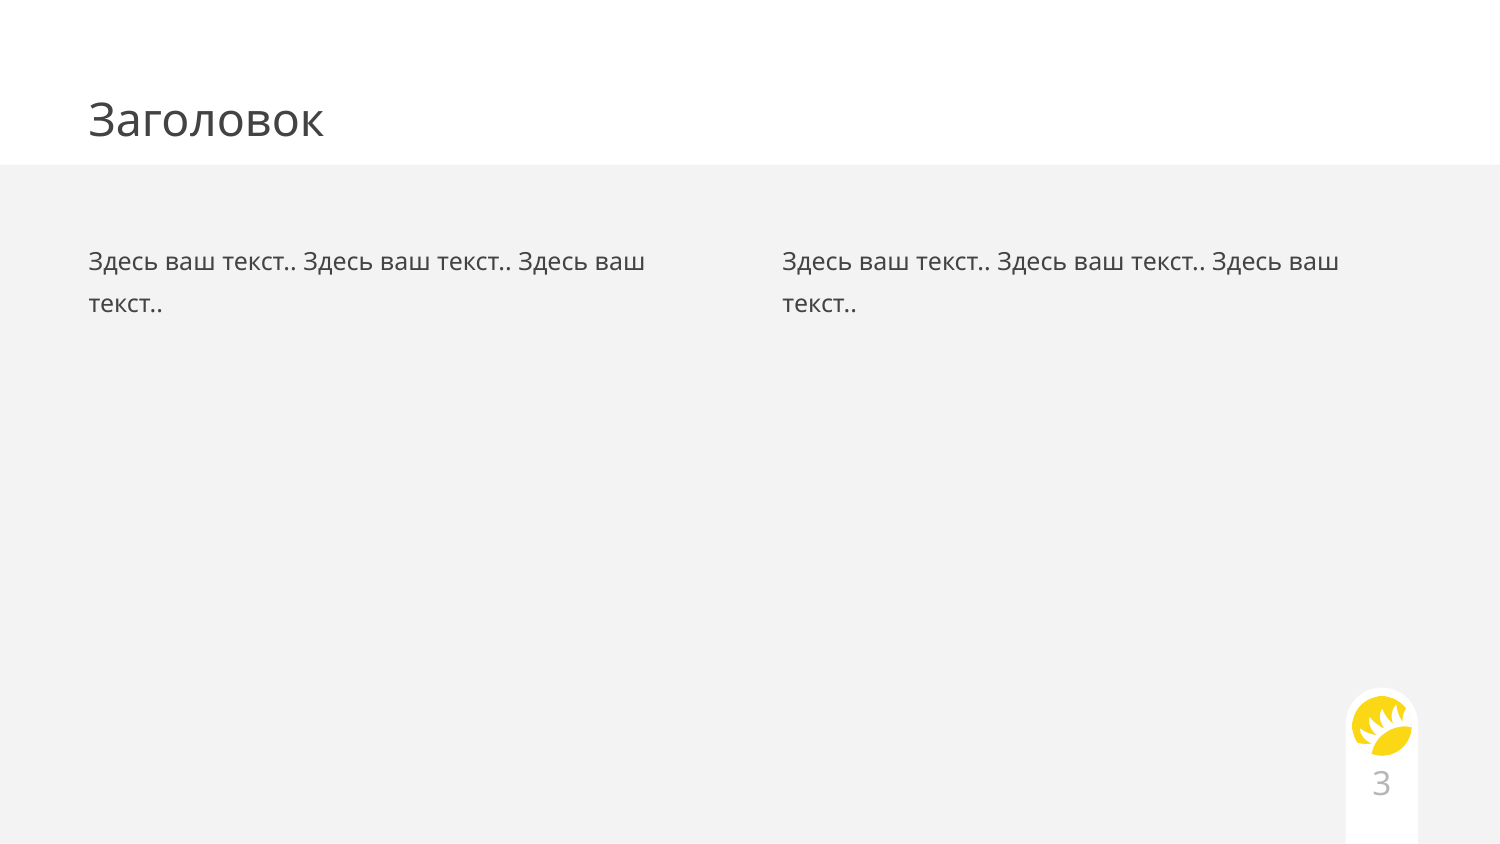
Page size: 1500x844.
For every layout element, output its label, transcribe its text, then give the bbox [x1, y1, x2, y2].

text_box Здесь ваш текст.. Здесь ваш текст.. Здесь ваш текст.. [88, 224, 718, 756]
text_box Заголовок [88, 88, 1284, 146]
text_box Здесь ваш текст.. Здесь ваш текст.. Здесь ваш текст.. [782, 224, 1412, 756]
text_box 3 [1355, 756, 1408, 803]
picture [1352, 696, 1412, 756]
text_box [0, 164, 1500, 844]
